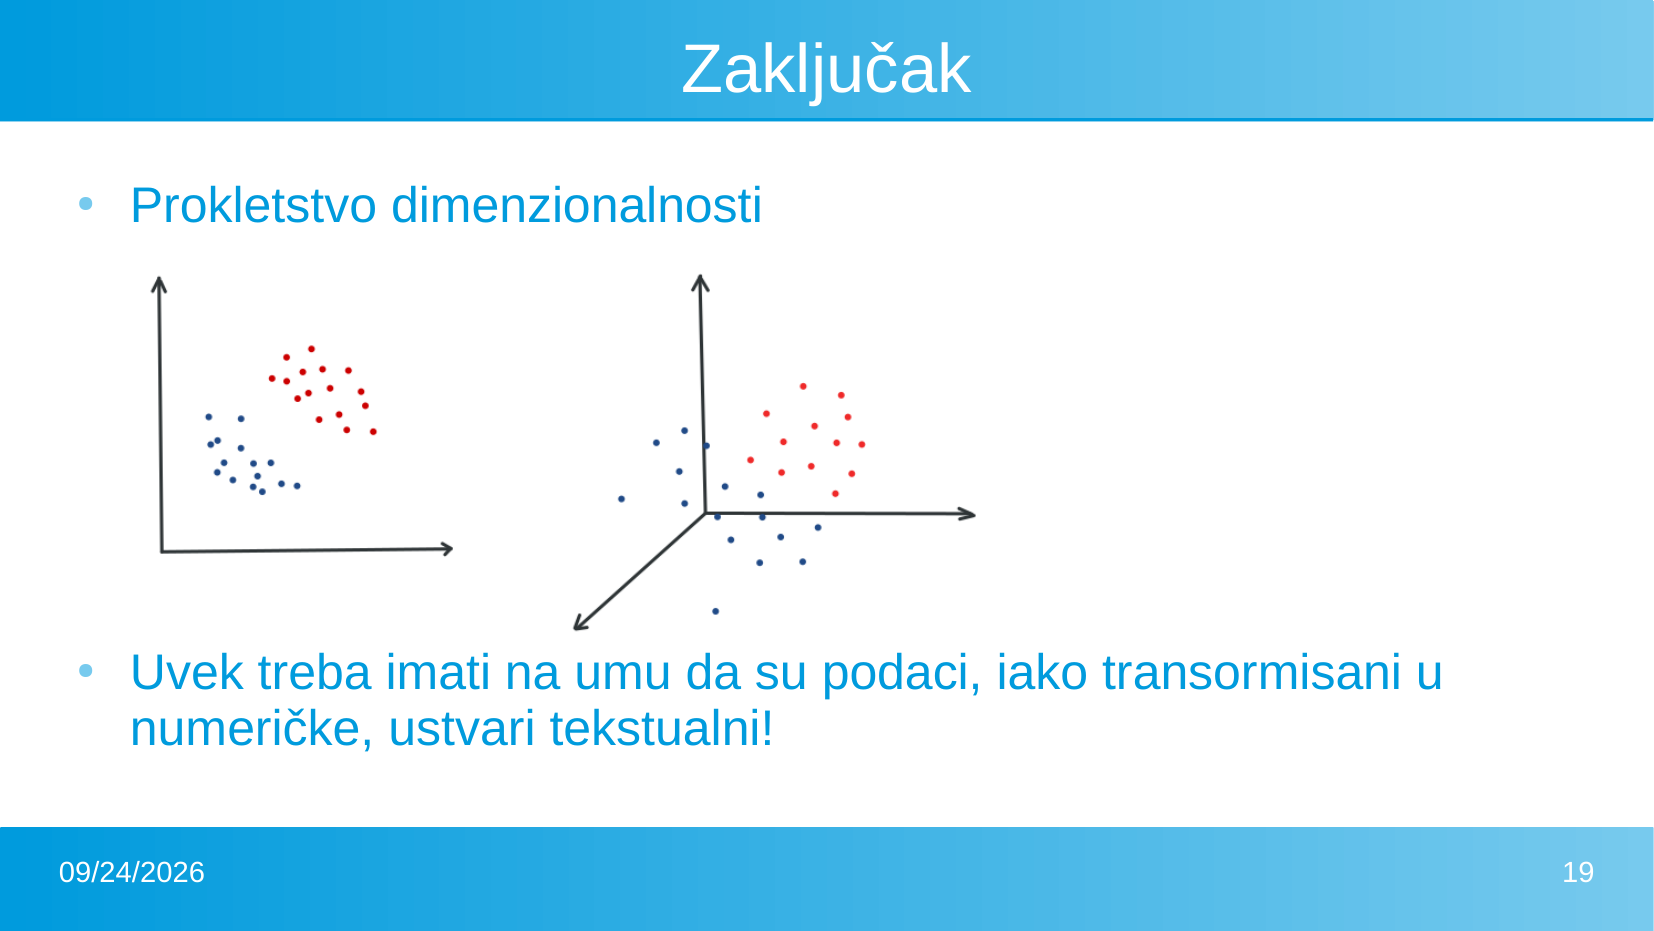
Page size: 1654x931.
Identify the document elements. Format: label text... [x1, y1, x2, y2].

picture [124, 227, 1062, 649]
list Prokletstvo dimenzionalnosti Uvek treba imati na umu da su podaci, iako transormisani u numeričke, ustvari tekstualni! [59, 177, 1595, 768]
title Zaključak [59, 29, 1595, 108]
